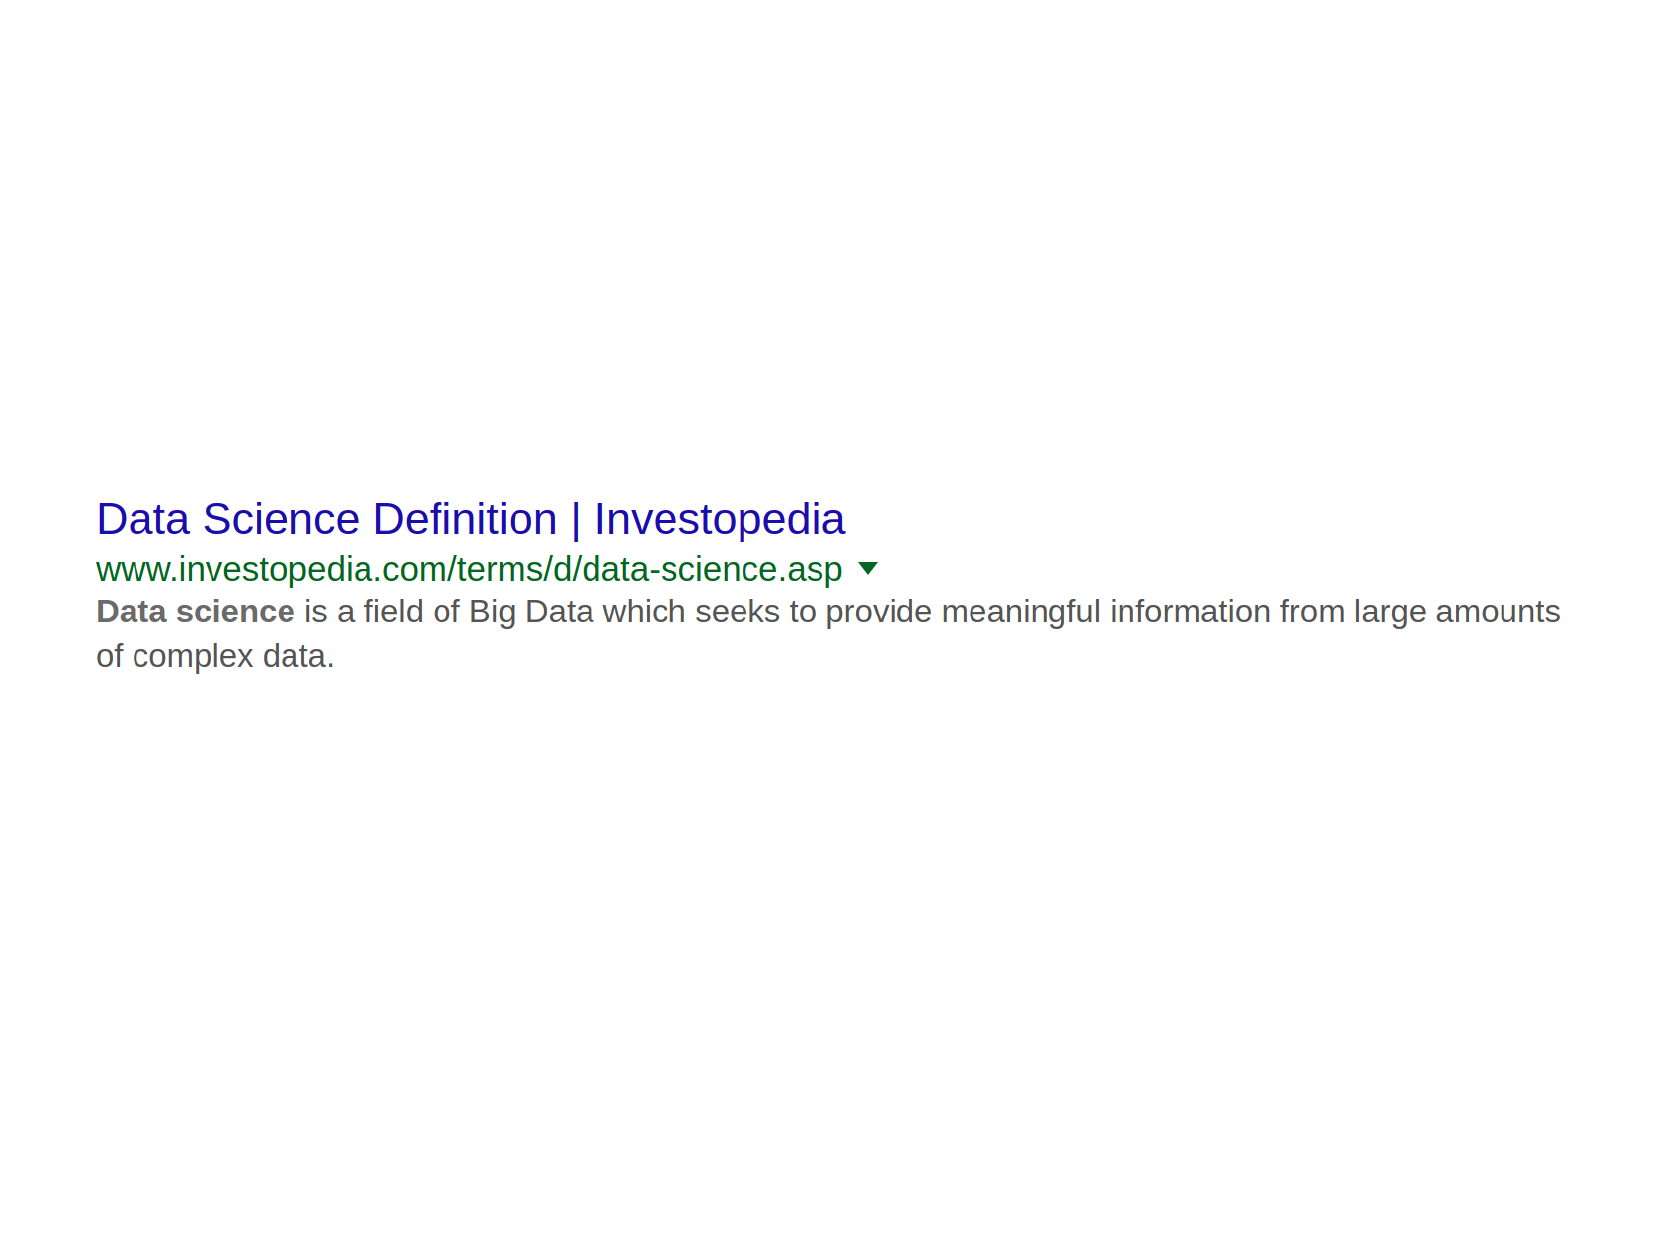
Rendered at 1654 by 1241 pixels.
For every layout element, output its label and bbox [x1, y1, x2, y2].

picture [60, 467, 1579, 691]
